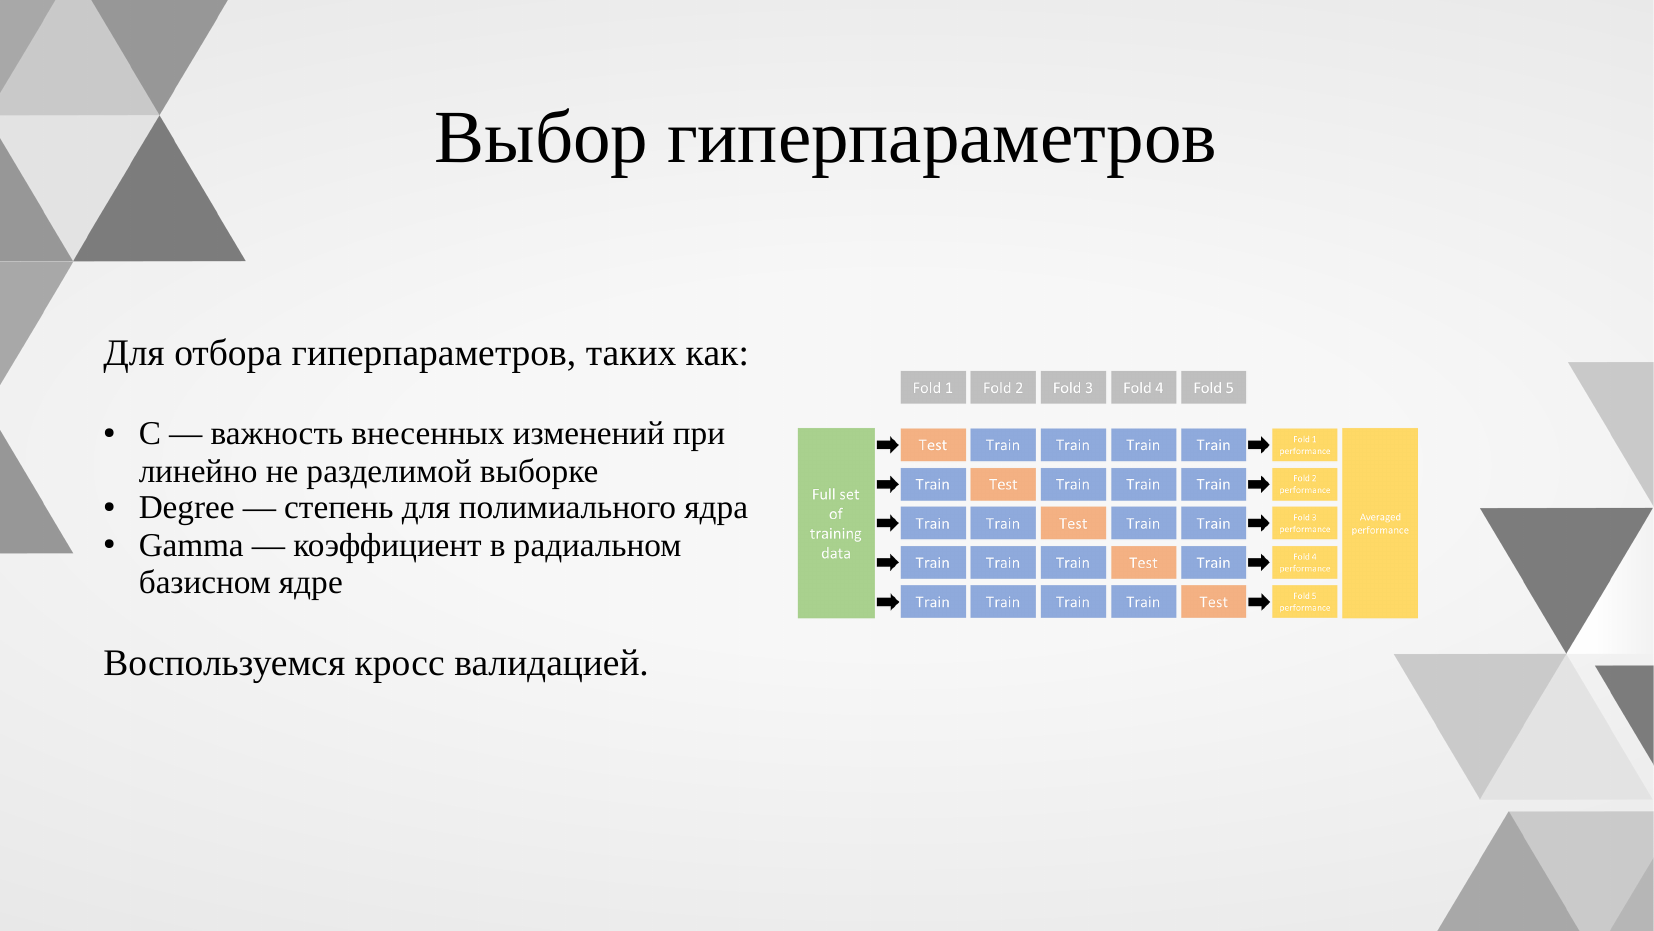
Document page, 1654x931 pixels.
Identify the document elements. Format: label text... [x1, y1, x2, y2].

text_box Выбор гиперпараметров [420, 88, 1234, 187]
text_box Для отбора гиперпараметров, таких как: C — важность внесенных изменений при линейно не разделимой выборке Degree — степень для полимиального ядра Gamma — коэффициент в радиальном базисном ядре Воспользуемся кросс валидацией. [88, 324, 827, 691]
picture [0, 0, 1654, 931]
